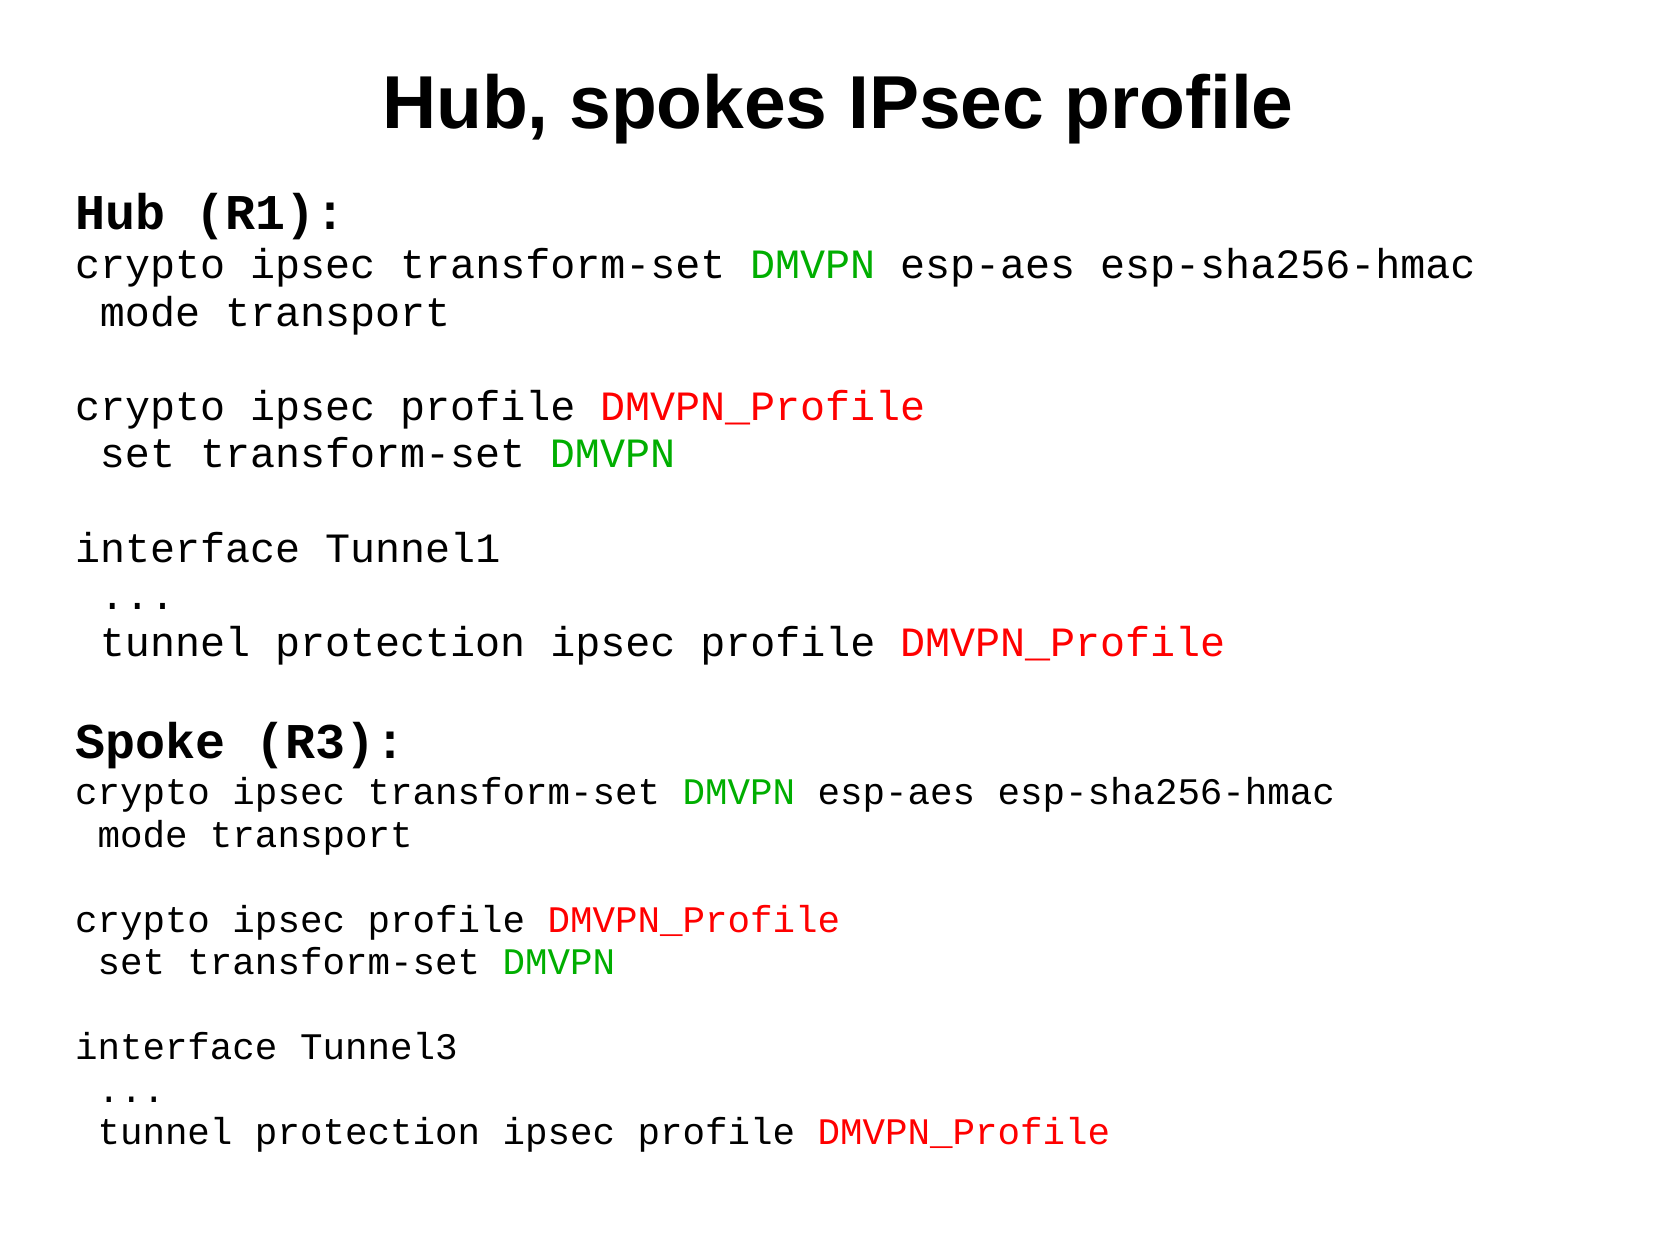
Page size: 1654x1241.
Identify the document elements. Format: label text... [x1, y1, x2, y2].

text_box Hub, spokes IPsec profile [64, 37, 1613, 151]
list Hub (R1): crypto ipsec transform-set DMVPN esp-aes esp-sha256-hmac mode transport crypto ipsec profile DMVPN_Profile set transform-set DMVPN interface Tunnel1 ... tunnel protection ipsec profile DMVPN_Profile Spoke (R3): crypto ipsec transform-set DMVPN esp-aes esp-sha256-hmac mode transport crypto ipsec profile DMVPN_Profile set transform-set DMVPN interface Tunnel3 ... tunnel protection ipsec profile DMVPN_Profile [75, 187, 1613, 1241]
